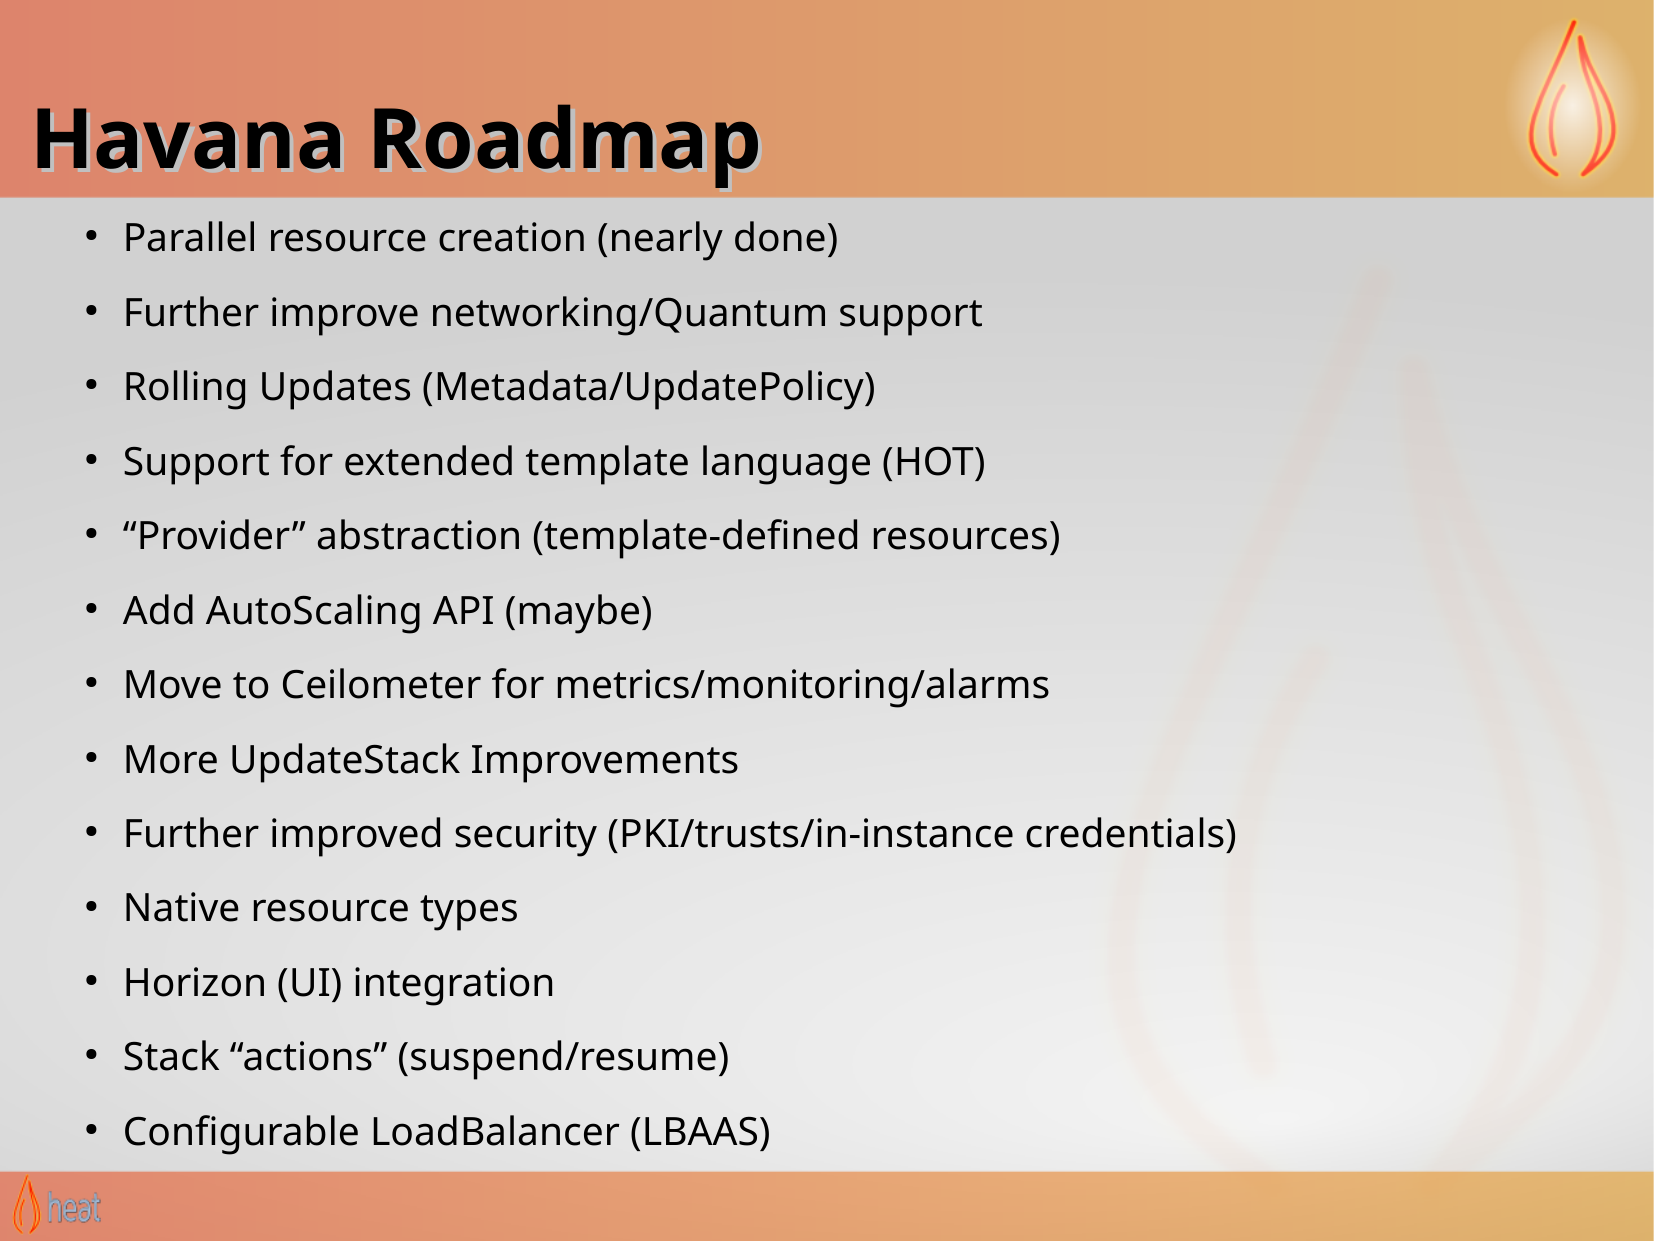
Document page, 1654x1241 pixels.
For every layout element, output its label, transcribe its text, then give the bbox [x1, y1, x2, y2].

title Havana Roadmap [30, 23, 1606, 249]
picture [0, 0, 1654, 1241]
list Parallel resource creation (nearly done) Further improve networking/Quantum support Rolling Updates (Metadata/UpdatePolicy) Support for extended template language (HOT) “Provider” abstraction (template-defined resources) Add AutoScaling API (maybe) Move to Ceilometer for metrics/monitoring/alarms More UpdateStack Improvements Further improved security (PKI/trusts/in-instance credentials) Native resource types Horizon (UI) integration Stack “actions” (suspend/resume) Configurable LoadBalancer (LBAAS) [71, 210, 1561, 1166]
